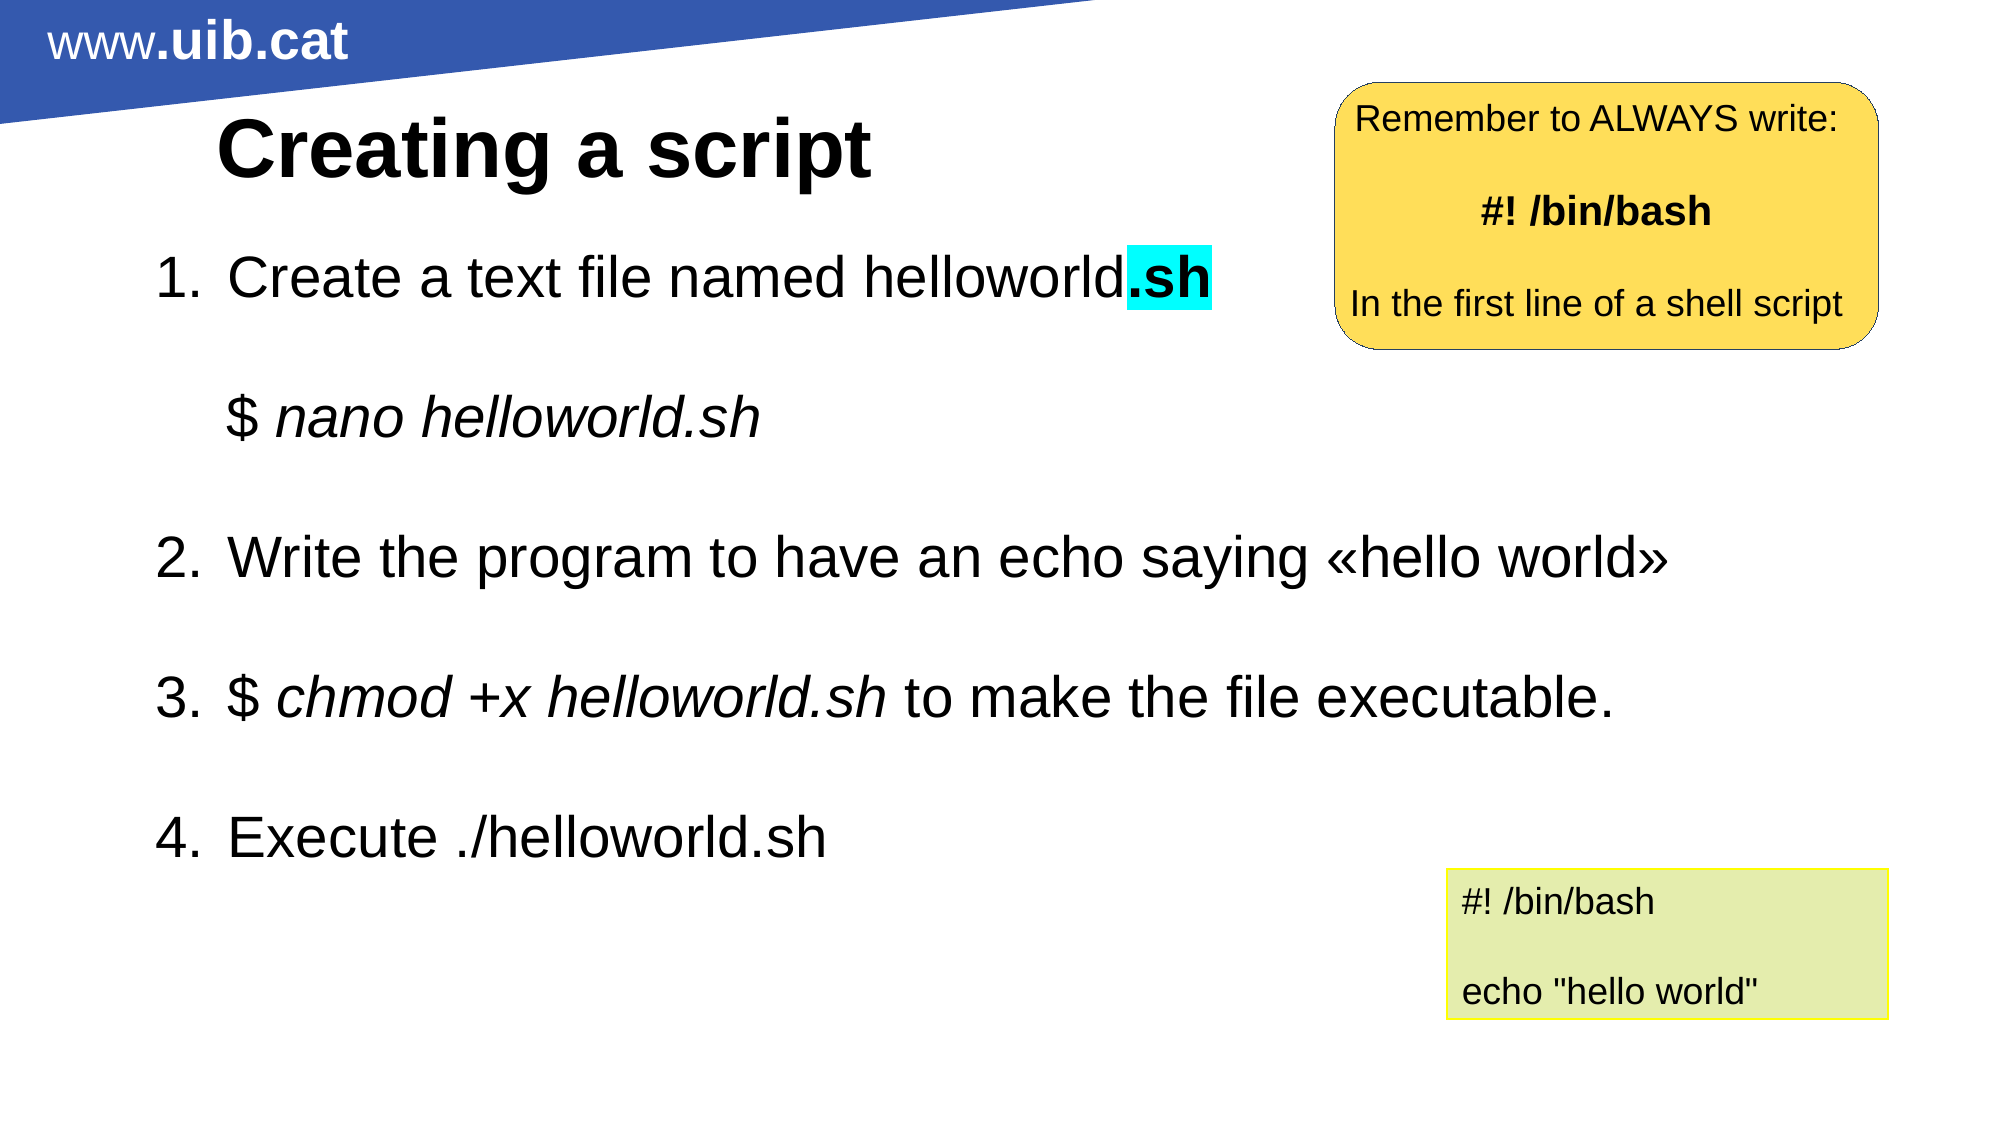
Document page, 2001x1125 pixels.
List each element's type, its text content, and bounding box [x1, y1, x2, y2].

text_box #! /bin/bash echo "hello world" [1446, 869, 1889, 1020]
text_box Create a text file named helloworld.sh $ nano helloworld.sh Write the program to have an echo saying «hello world» $ chmod +x helloworld.sh to make the file executable. Execute ./helloworld.sh [155, 239, 1812, 869]
text_box Creating a script [201, 37, 1179, 253]
text_box Remember to ALWAYS write: #! /bin/bash In the first line of a shell script [1335, 86, 1859, 316]
text_box [1336, 90, 1879, 350]
text_box [1361, 82, 1852, 86]
